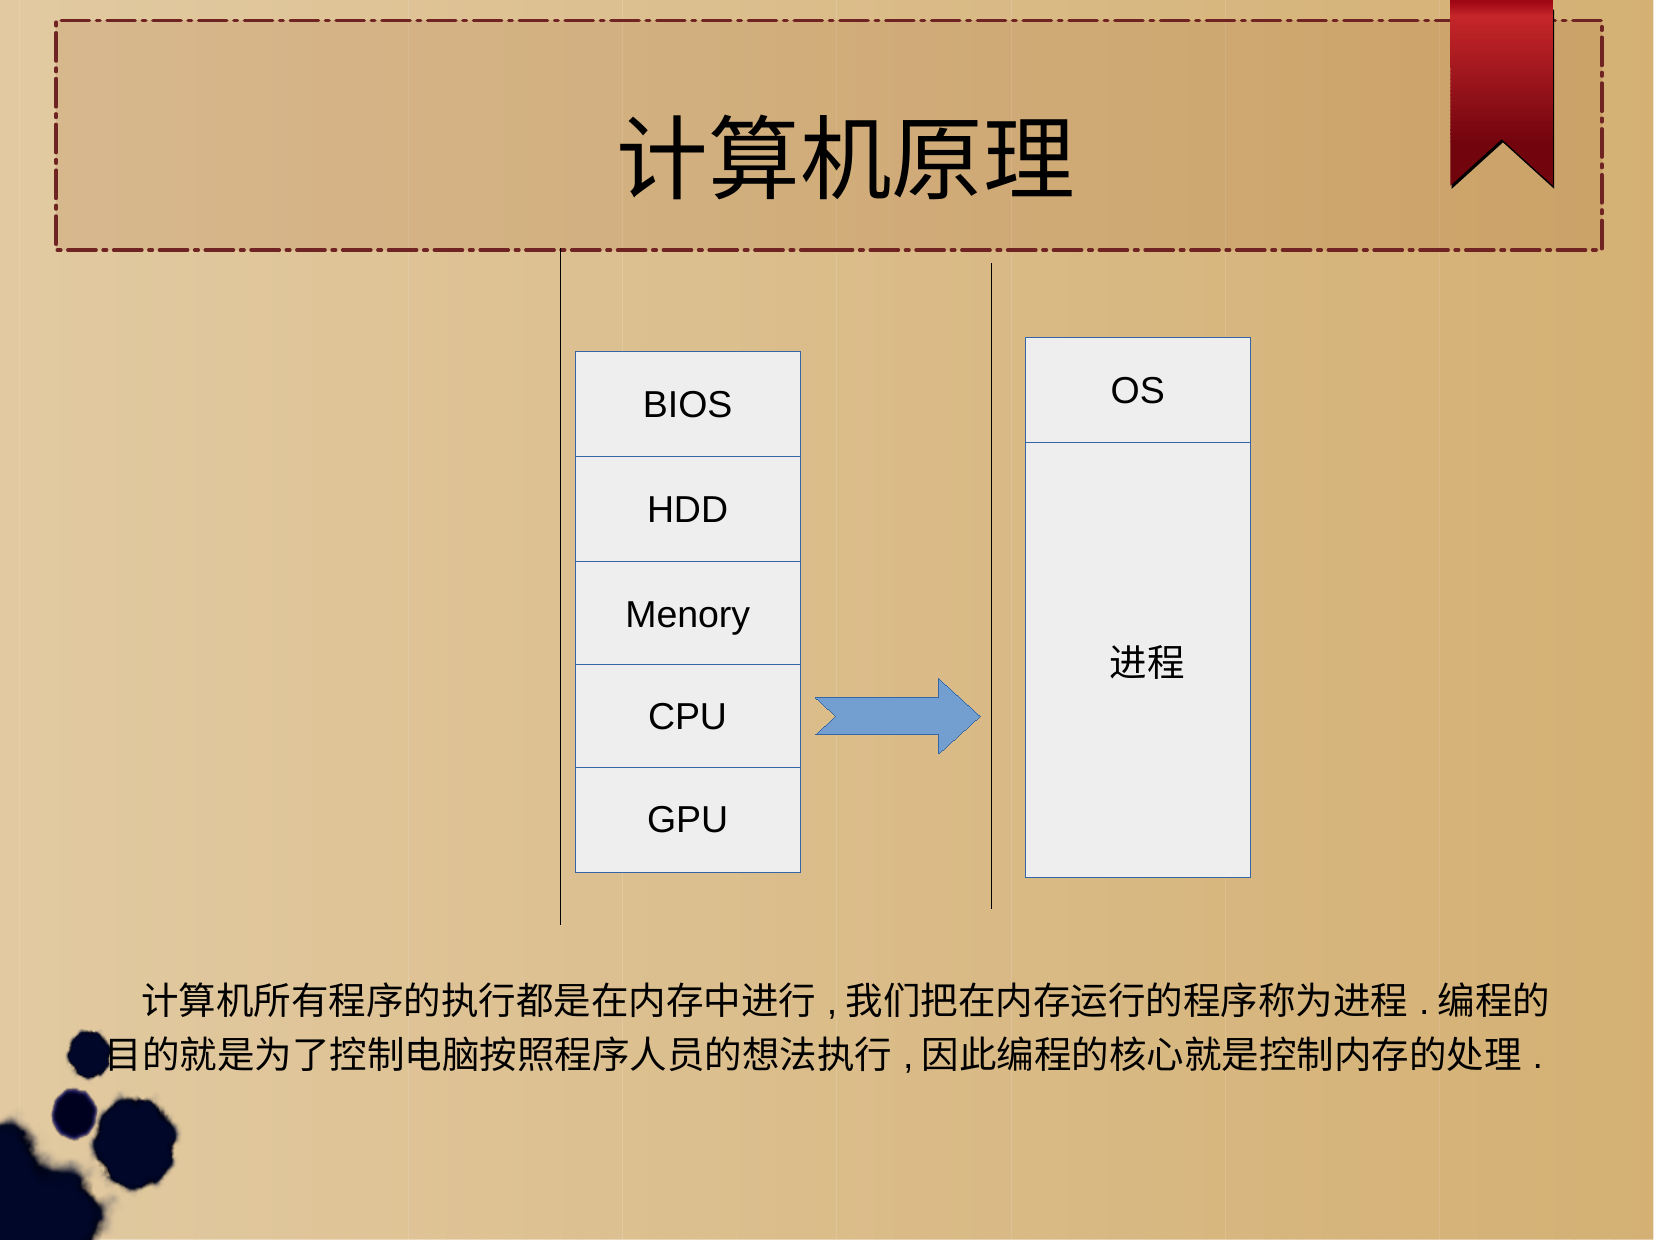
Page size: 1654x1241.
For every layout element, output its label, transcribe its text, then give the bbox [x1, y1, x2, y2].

text_box CPU [575, 664, 801, 767]
text_box [815, 678, 981, 754]
text_box HDD [575, 456, 801, 562]
text_box 进程 [1025, 442, 1251, 878]
text_box GPU [575, 767, 801, 873]
text_box BIOS [575, 351, 801, 456]
title 计算机原理 [101, 49, 1591, 257]
text_box Menory [575, 562, 801, 664]
text_box 计算机所有程序的执行都是在内存中进行,我们把在内存运行的程序称为进程.编程的目的就是为了控制电脑按照程序人员的想法执行,因此编程的核心就是控制内存的处理. [90, 963, 1591, 1111]
text_box OS [1025, 337, 1251, 442]
